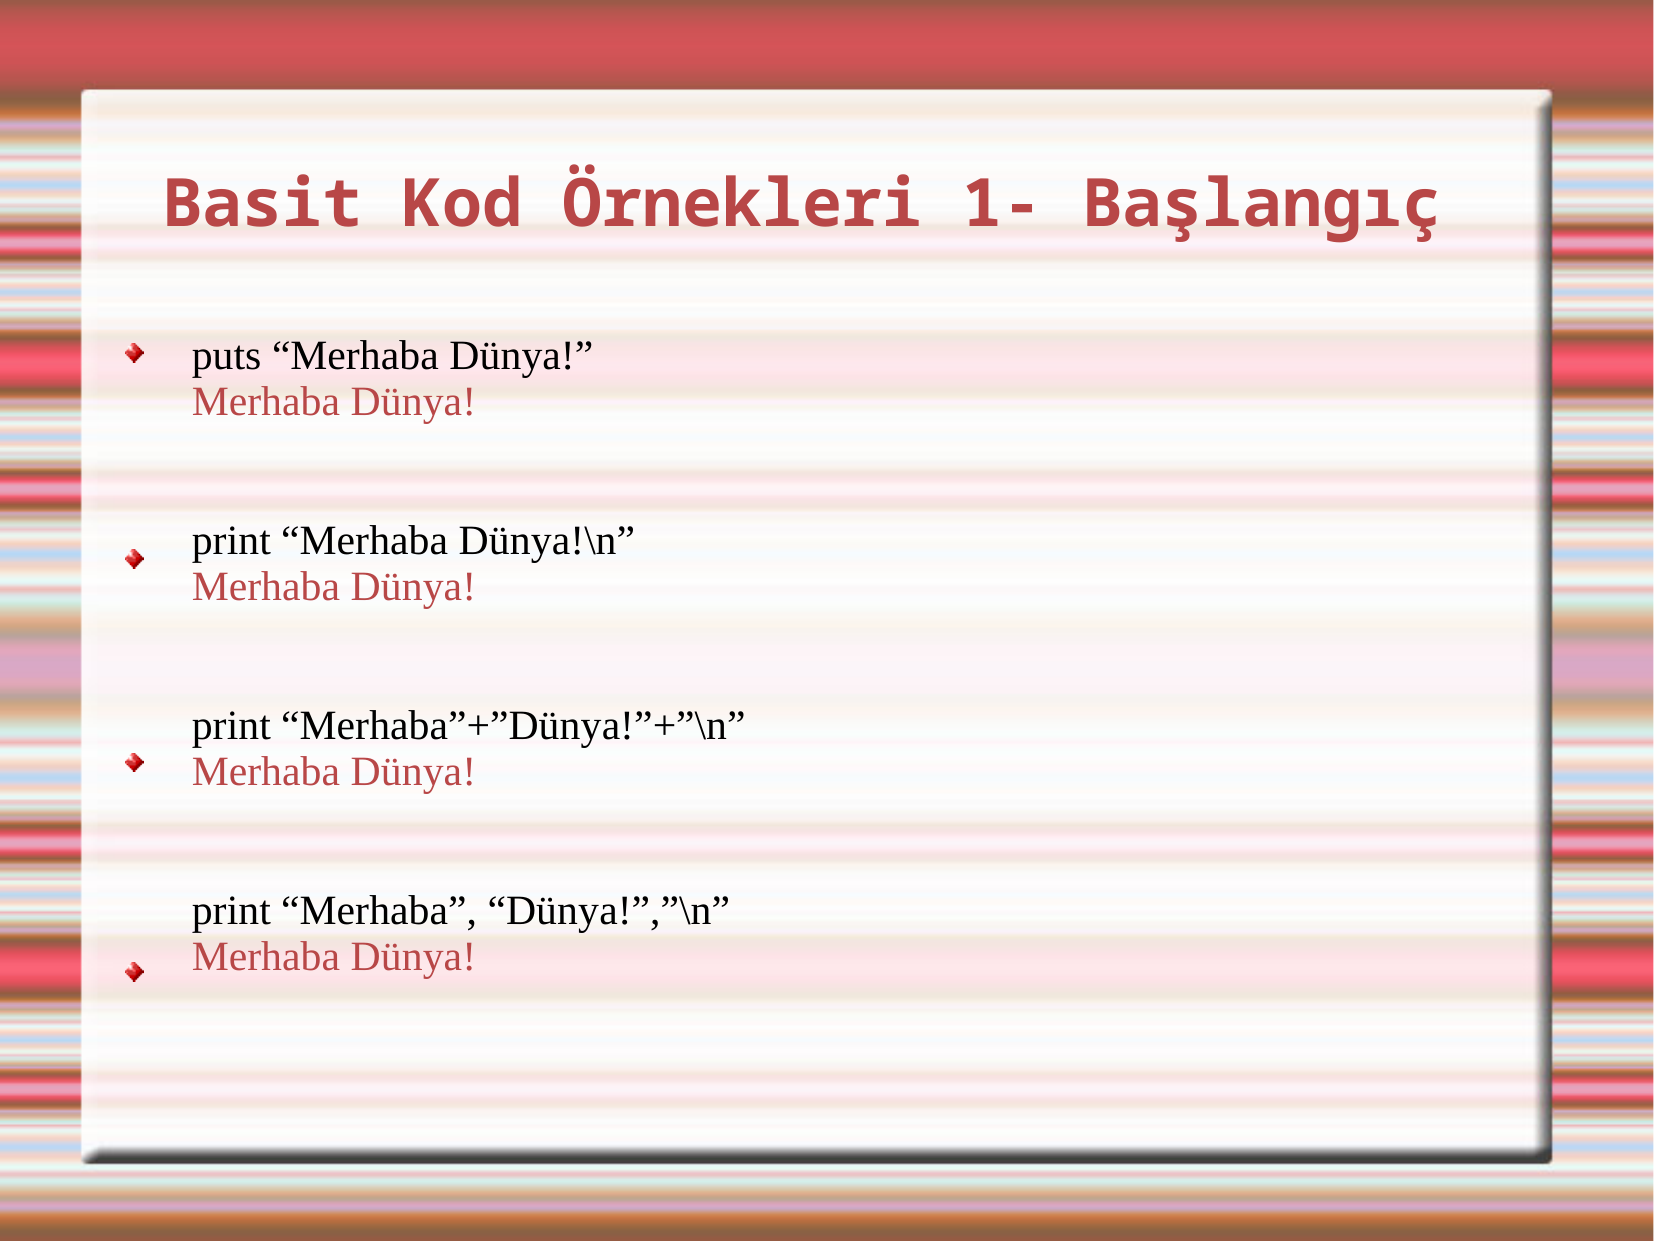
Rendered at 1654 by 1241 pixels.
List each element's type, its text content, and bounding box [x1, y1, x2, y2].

text_box puts “Merhaba Dünya!” Merhaba Dünya! print “Merhaba Dünya!\n” Merhaba Dünya! print “Merhaba”+”Dünya!”+”\n” Merhaba Dünya! print “Merhaba”, “Dünya!”,”\n” Merhaba Dünya! [177, 324, 1270, 1123]
text_box Basit Kod Örnekleri 1- Başlangıç [147, 147, 1477, 240]
picture [0, 0, 1654, 1241]
